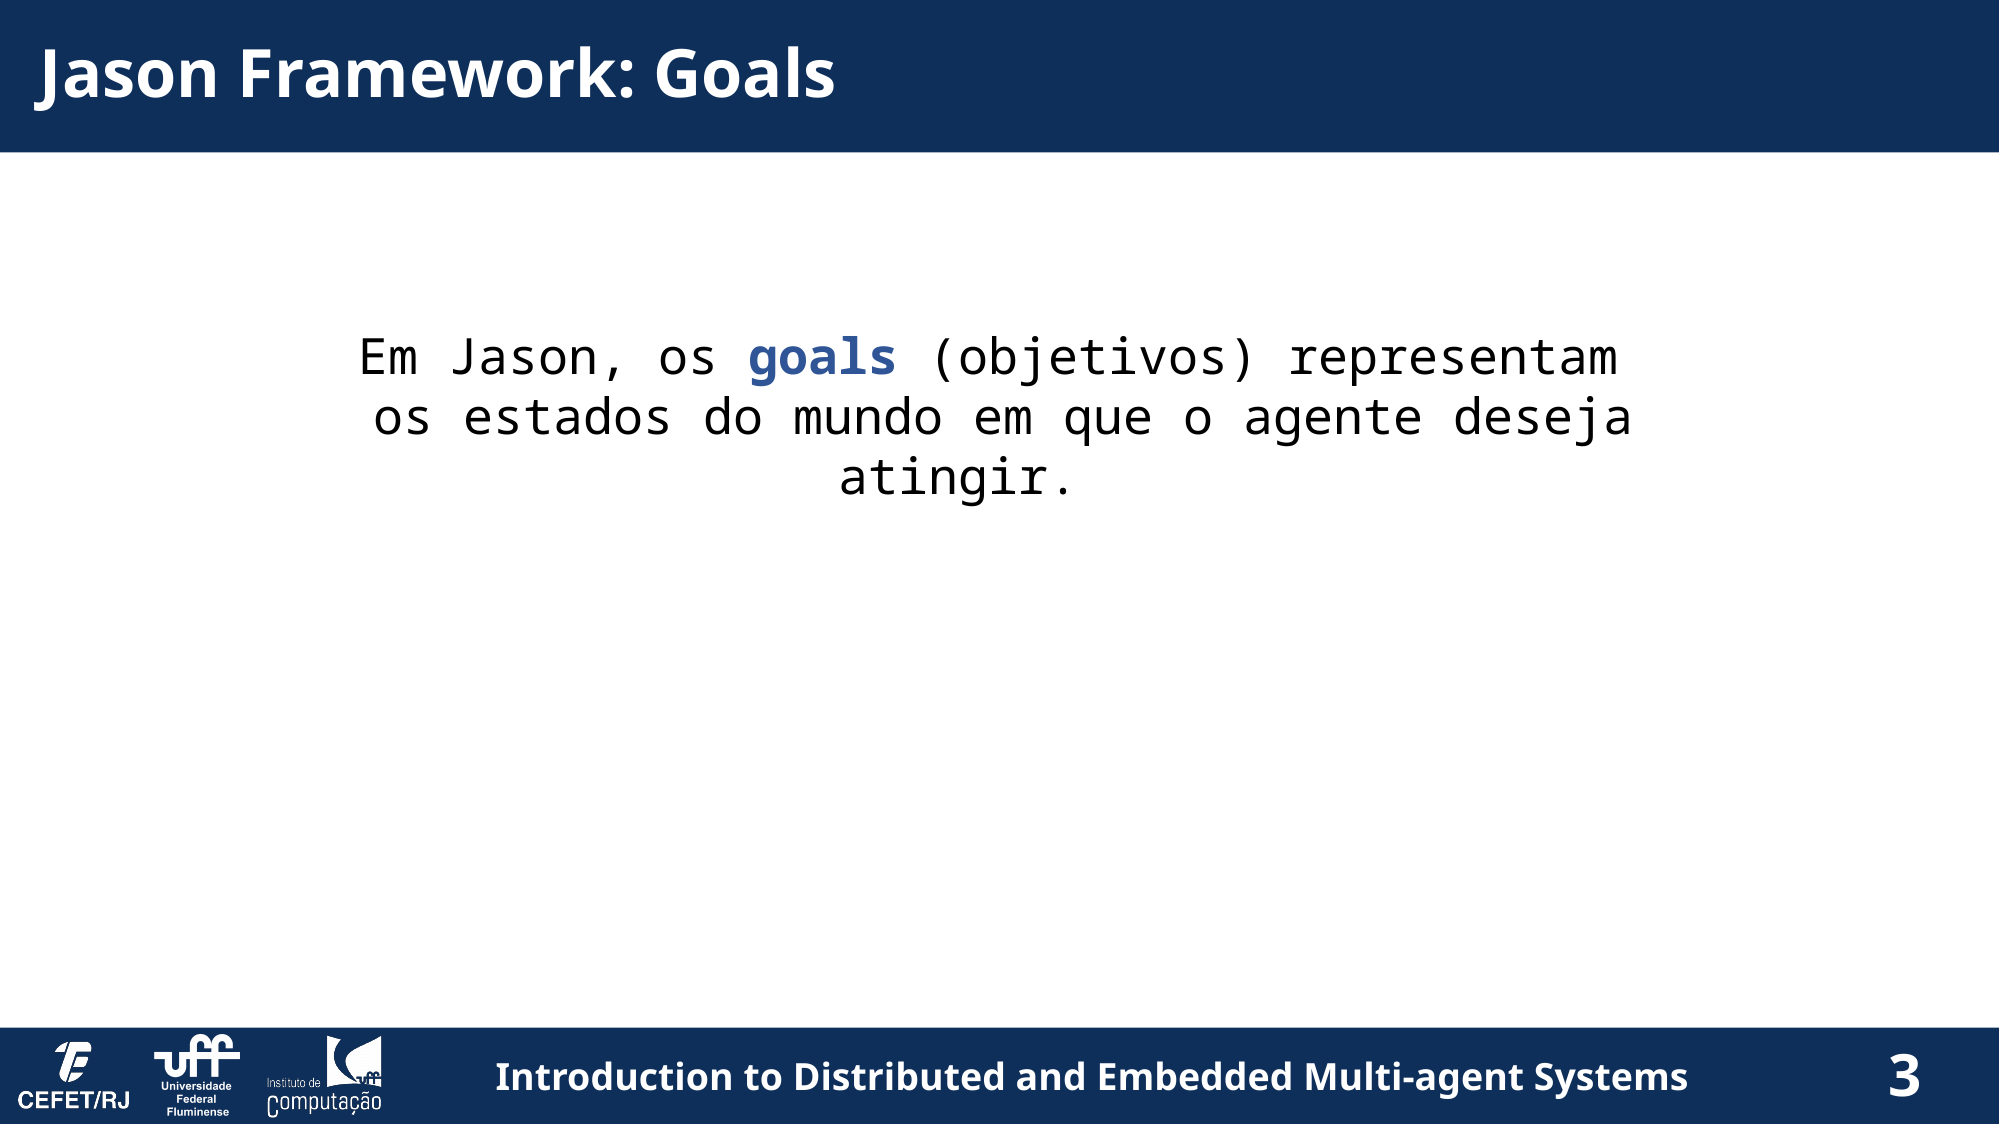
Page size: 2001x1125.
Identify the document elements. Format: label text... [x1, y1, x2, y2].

text_box Jason Framework: Goals [25, 23, 1999, 119]
text_box Em Jason, os goals (objetivos) representam os estados do mundo em que o agente deseja atingir. [325, 317, 1683, 513]
picture [18, 1021, 129, 1125]
picture [265, 1033, 383, 1118]
picture [153, 1033, 241, 1121]
